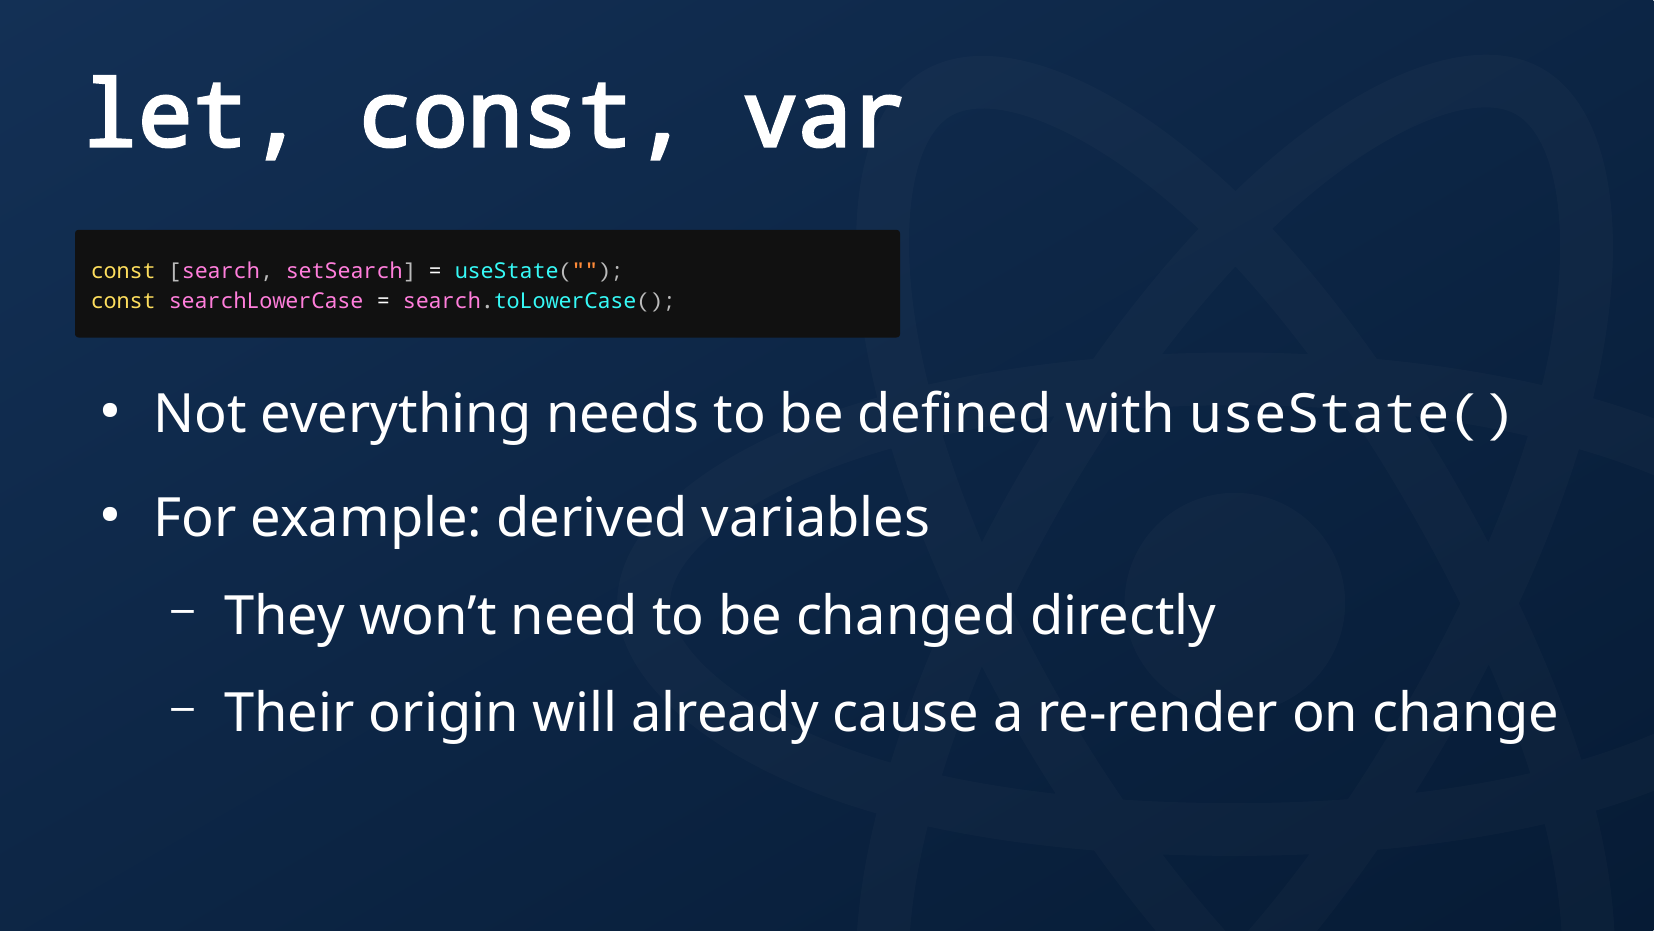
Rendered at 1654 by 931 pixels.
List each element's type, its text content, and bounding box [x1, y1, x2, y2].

title let, const, var [82, 37, 1571, 193]
list Not everything needs to be defined with useState() For example: derived variables They won’t need to be changed directly Their origin will already cause a re-render on change [82, 375, 1571, 826]
text_box const [search, setSearch] = useState(""); const searchLowerCase = search.toLowerCase(); [75, 229, 901, 338]
